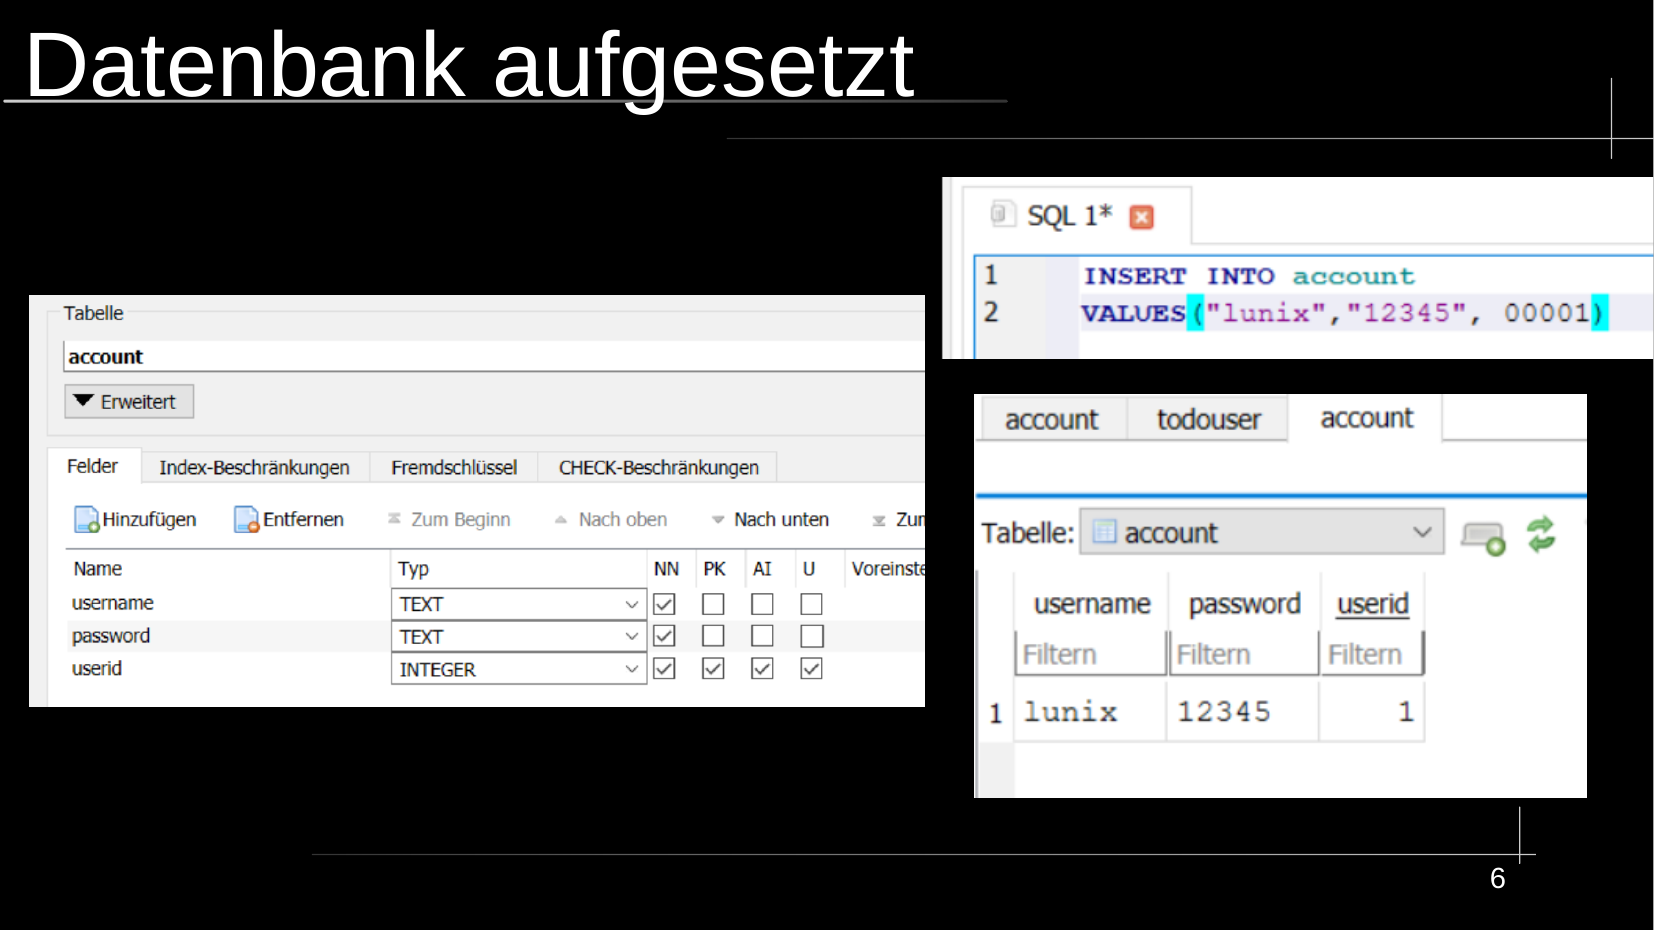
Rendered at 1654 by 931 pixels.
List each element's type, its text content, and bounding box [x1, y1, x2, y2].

picture [974, 394, 1587, 798]
title Datenbank aufgesetzt [23, 11, 1589, 119]
picture [29, 295, 925, 707]
picture [941, 177, 1654, 359]
